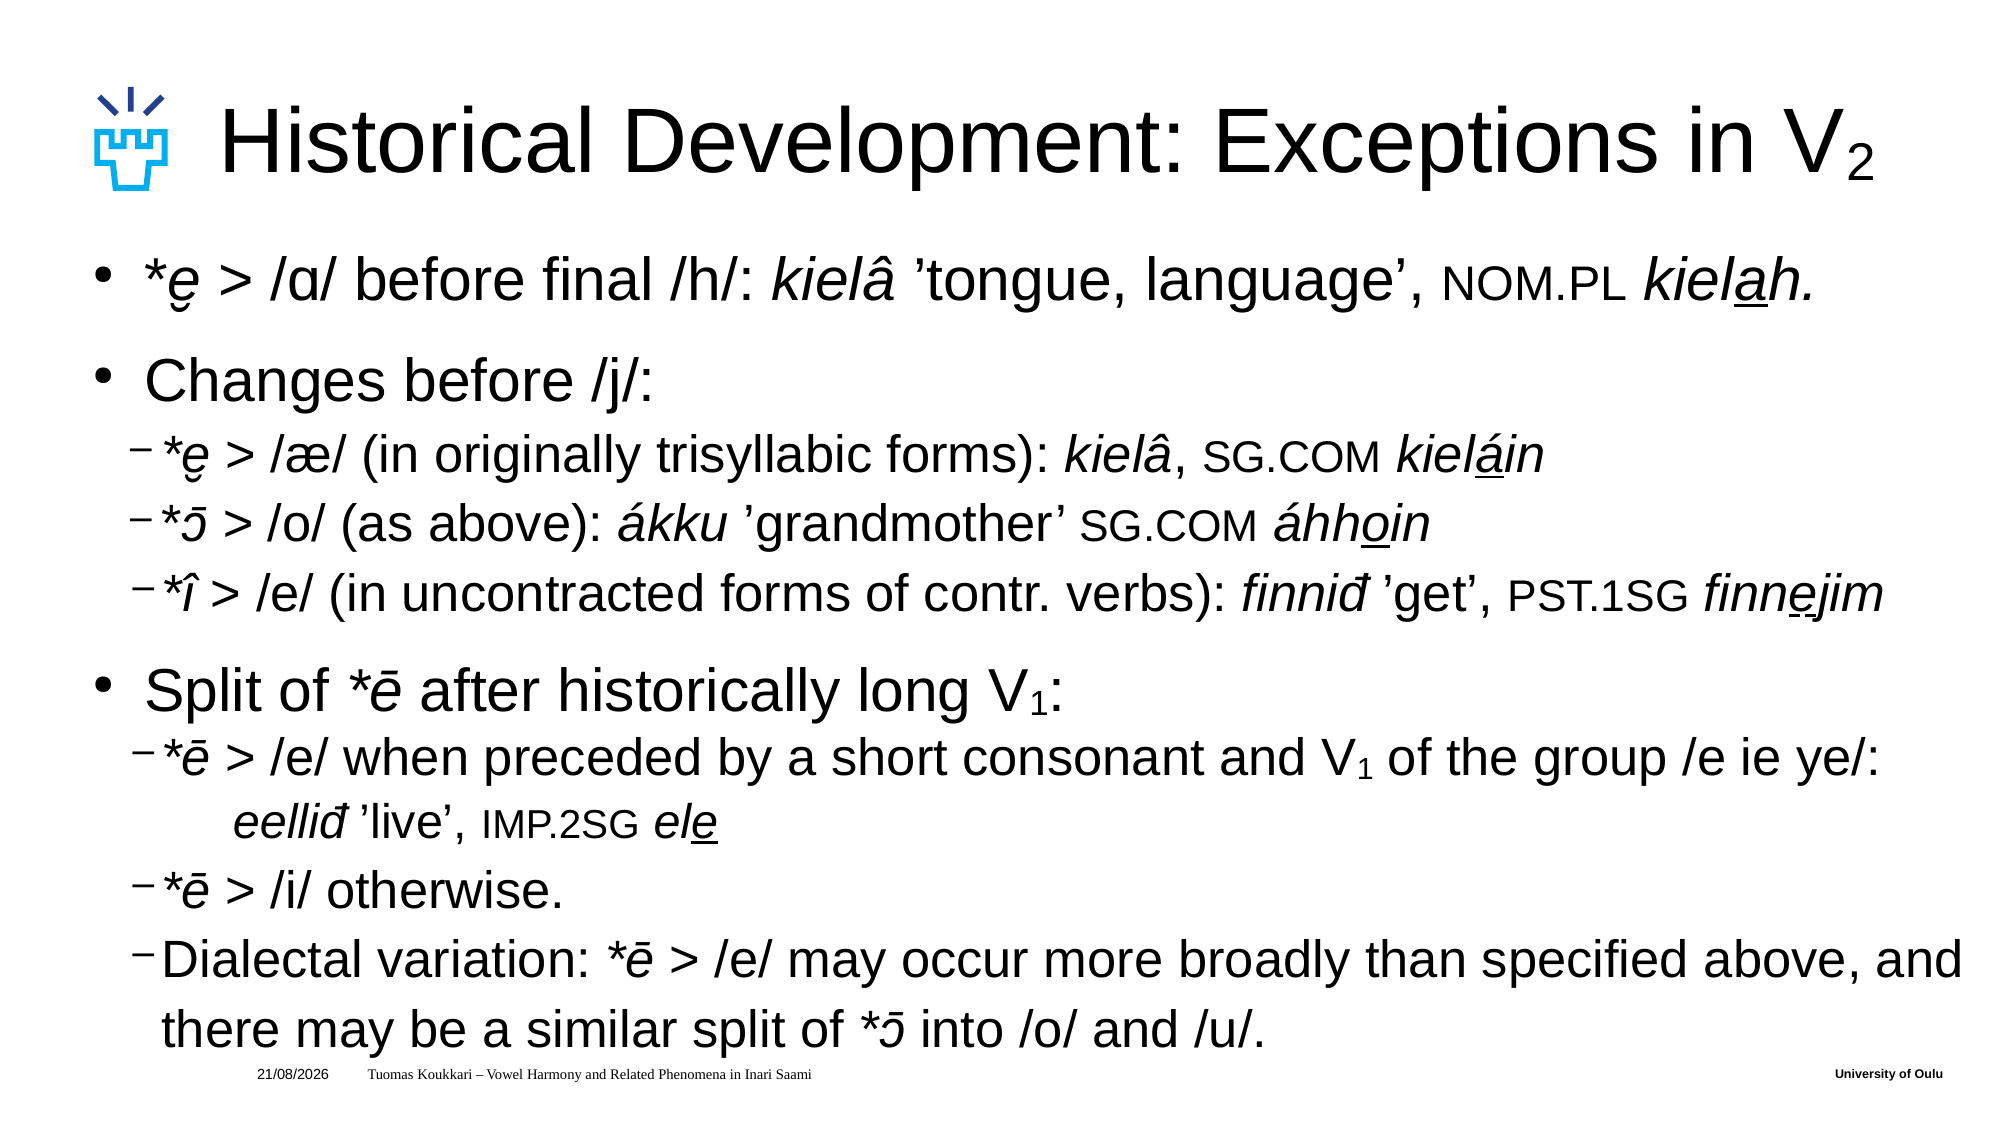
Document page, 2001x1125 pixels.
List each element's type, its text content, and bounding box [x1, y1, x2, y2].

list *e̮ > /ɑ/ before final /h/: kielâ ’tongue, language’, NOM.PL kielah. Changes before /j/: *e̮ > /æ/ (in originally trisyllabic forms): kielâ, SG.COM kieláin *ɔ̄ > /o/ (as above): ákku ’grandmother’ SG.COM áhhoin *î > /e/ (in uncontracted forms of contr. verbs): finniđ ’get’, PST.1SG finnejim Split of *ē after historically long V1: *ē > /e/ when preceded by a short consonant and V1 of the group /e ie ye/: eelliđ ’live’, IMP.2SG ele *ē > /i/ otherwise. Dialectal variation: *ē > /e/ may occur more broadly than specified above, and there may be a similar split of *ɔ̄ into /o/ and /u/. [75, 239, 1990, 1063]
title Historical Development: Exceptions in V2 [147, 47, 1948, 236]
